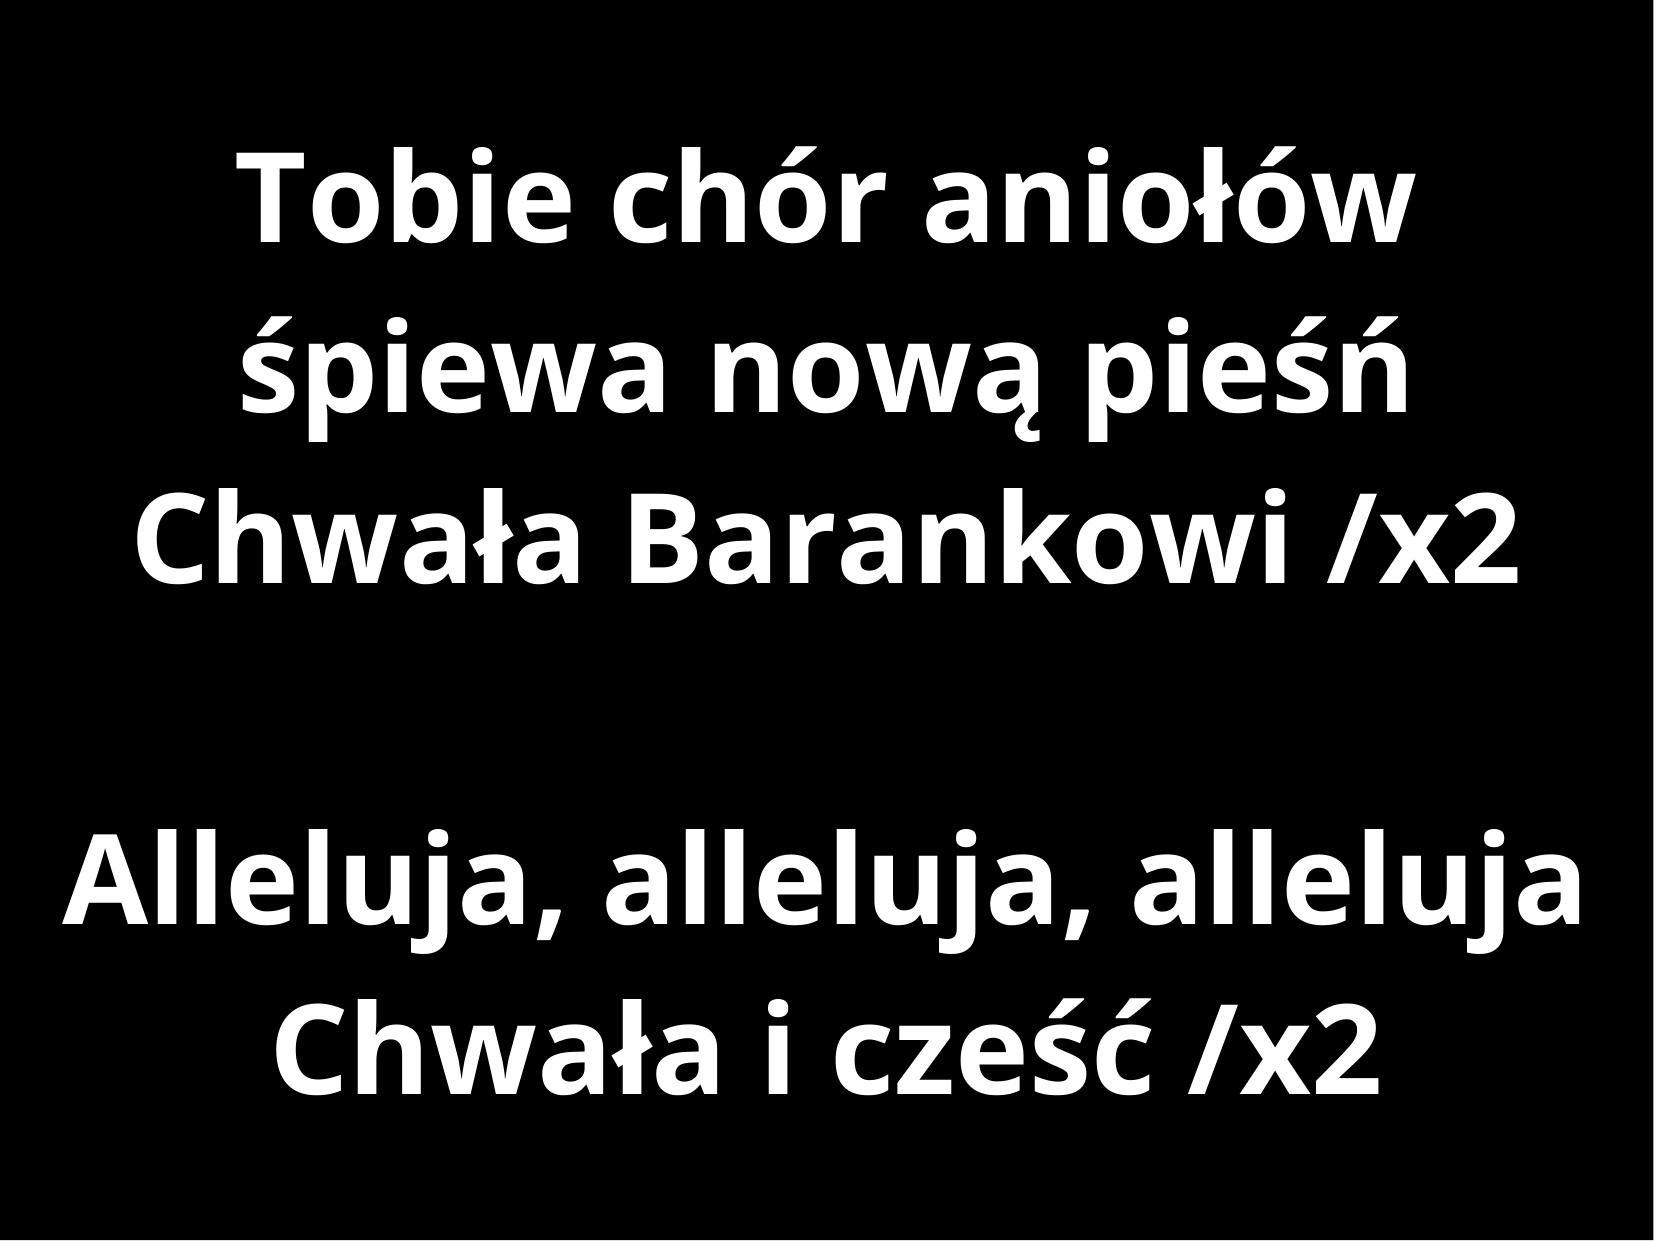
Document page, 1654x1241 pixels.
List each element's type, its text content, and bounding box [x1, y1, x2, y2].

title Tobie chór aniołów śpiewa nową pieśń Chwała Barankowi /x2 Alleluja, alleluja, alleluja Chwała i cześć /x2 [0, 0, 1654, 1241]
